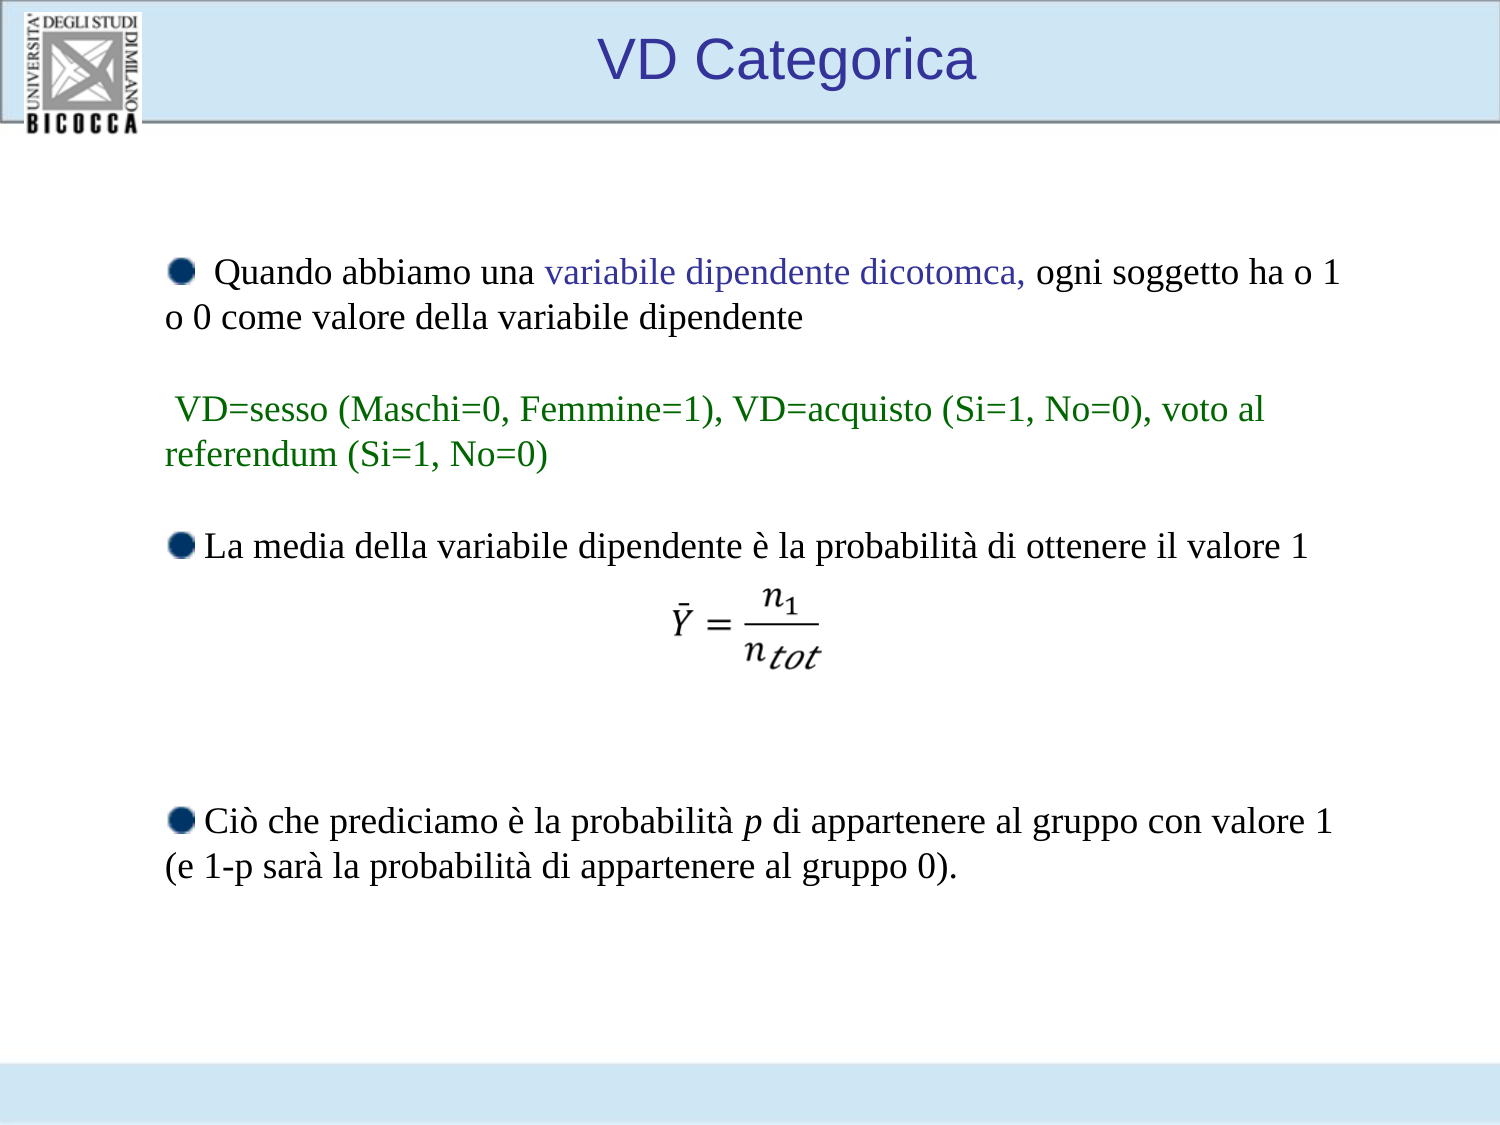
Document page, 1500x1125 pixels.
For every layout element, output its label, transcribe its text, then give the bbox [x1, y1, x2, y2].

text_box Quando abbiamo una variabile dipendente dicotomca, ogni soggetto ha o 1 o 0 come valore della variabile dipendente VD=sesso (Maschi=0, Femmine=1), VD=acquisto (Si=1, No=0), voto al referendum (Si=1, No=0) La media della variabile dipendente è la probabilità di ottenere il valore 1 Ciò che prediciamo è la probabilità p di appartenere al gruppo con valore 1 (e 1-p sarà la probabilità di appartenere al gruppo 0). [150, 239, 1375, 986]
text_box [648, 576, 851, 745]
title VD Categorica [113, 0, 1463, 158]
picture [0, 0, 1500, 1125]
